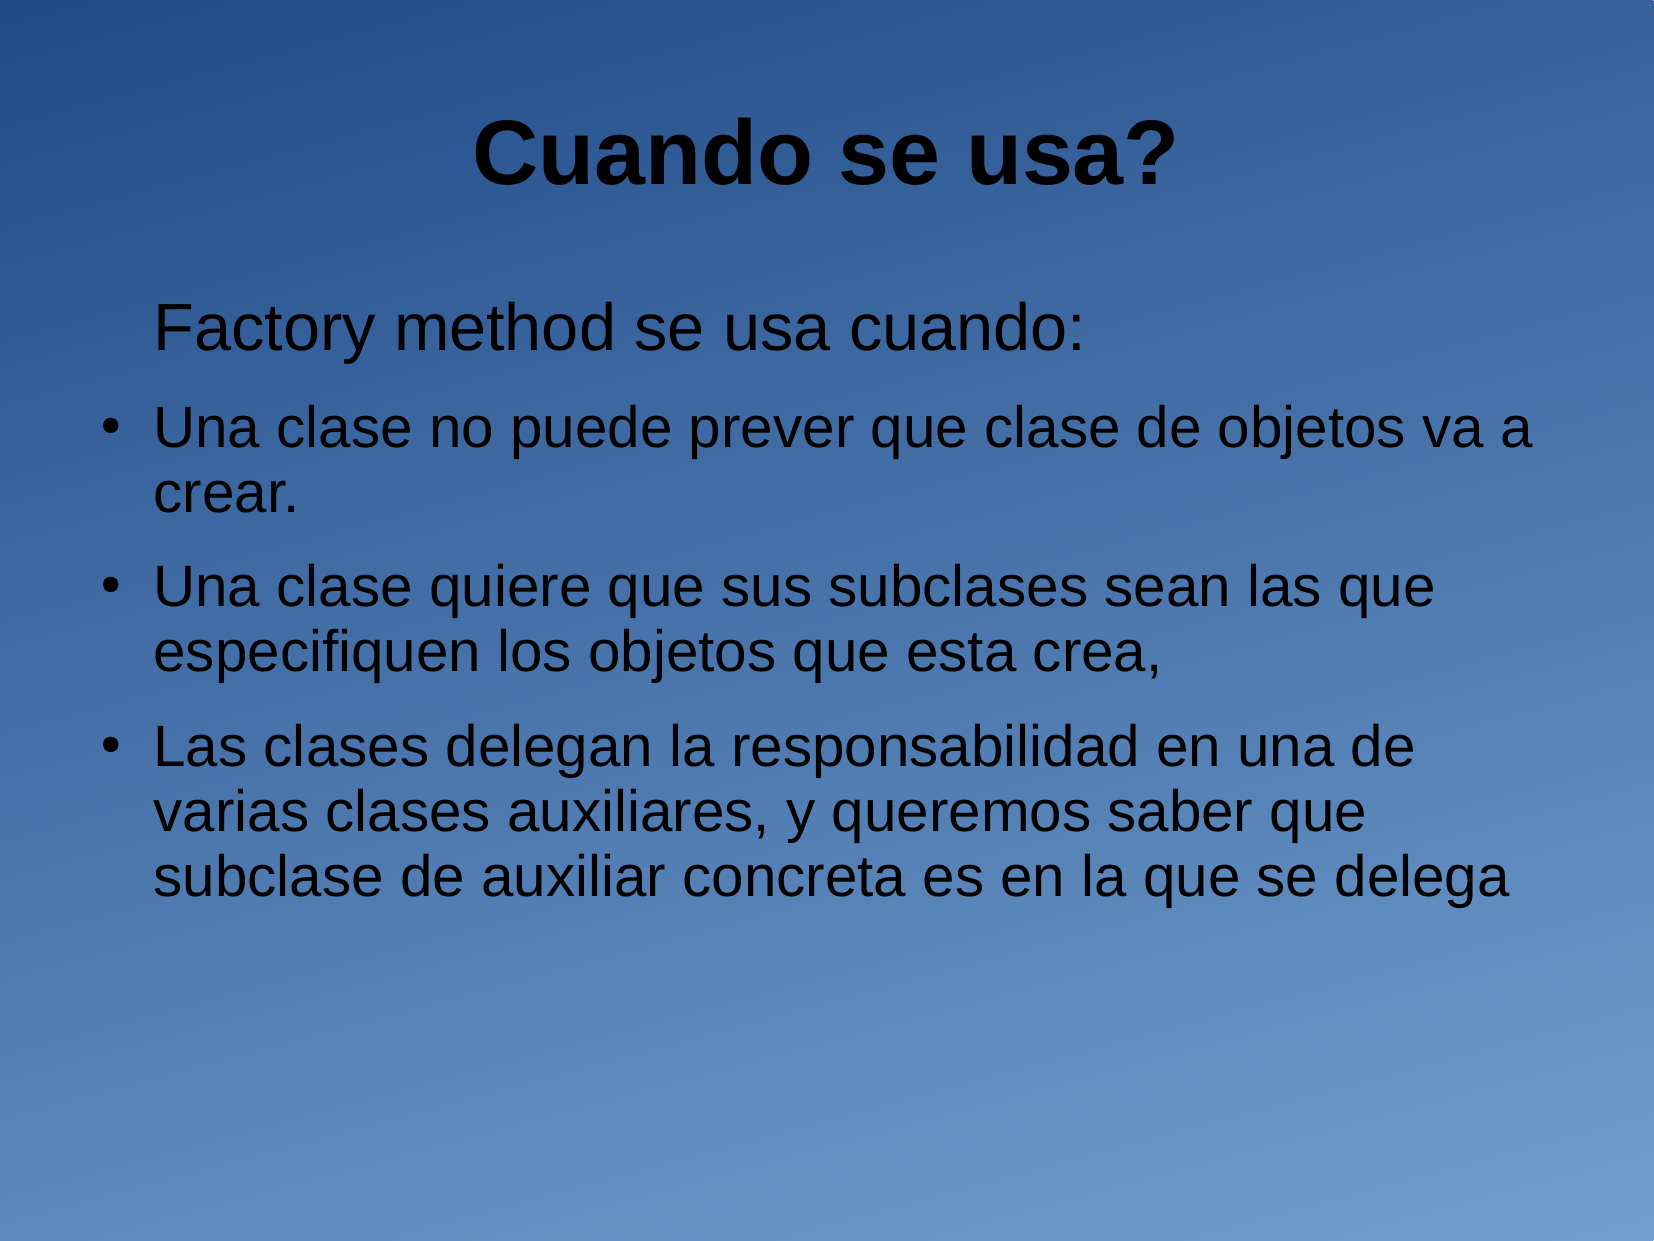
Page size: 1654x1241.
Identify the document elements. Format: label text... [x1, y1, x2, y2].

list Factory method se usa cuando: Una clase no puede prever que clase de objetos va a crear. Una clase quiere que sus subclases sean las que especifiquen los objetos que esta crea, Las clases delegan la responsabilidad en una de varias clases auxiliares, y queremos saber que subclase de auxiliar concreta es en la que se delega [82, 290, 1571, 1111]
title Cuando se usa? [82, 49, 1571, 257]
